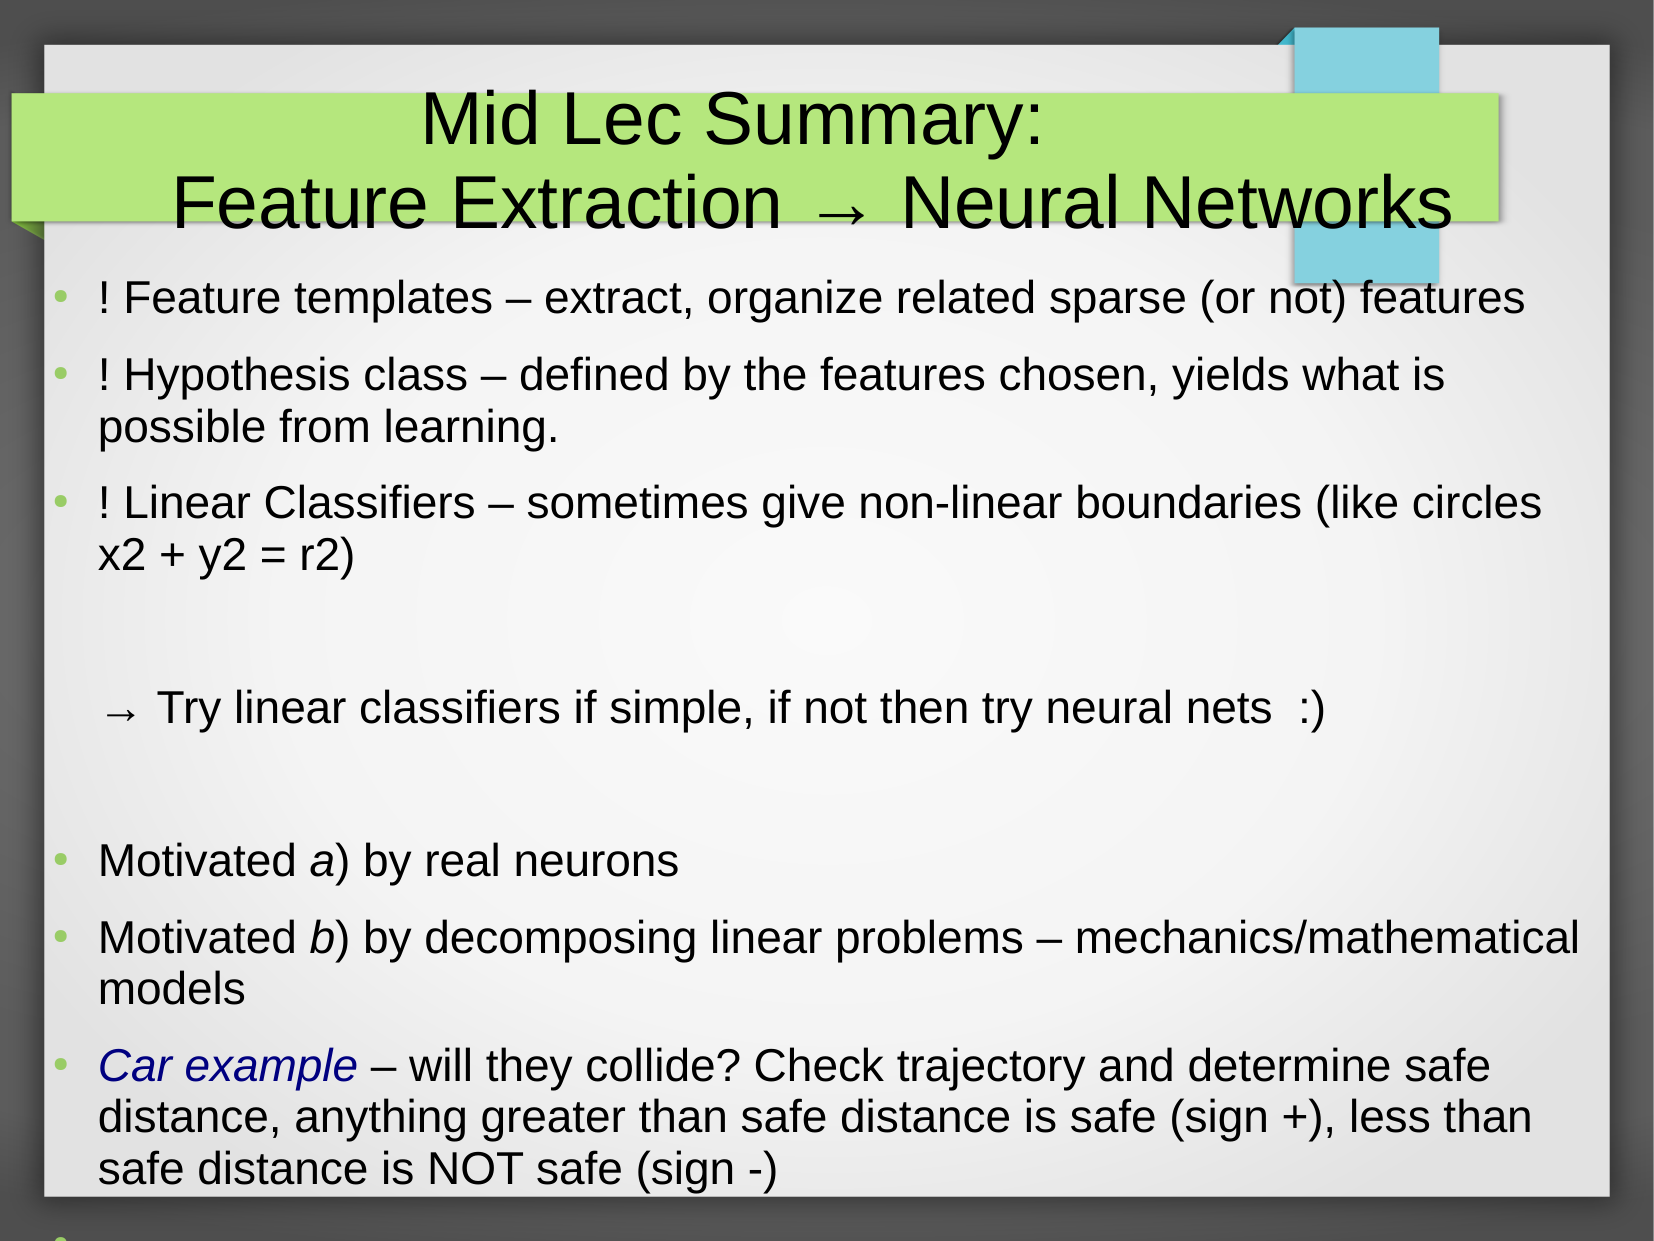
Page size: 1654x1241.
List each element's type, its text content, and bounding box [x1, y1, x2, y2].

picture [0, 0, 1654, 1241]
title Mid Lec Summary: Feature Extraction → Neural Networks [67, 76, 1501, 245]
list ! Feature templates – extract, organize related sparse (or not) features ! Hypothesis class – defined by the features chosen, yields what is possible from learning. ! Linear Classifiers – sometimes give non-linear boundaries (like circles x2 + y2 = r2) → Try linear classifiers if simple, if not then try neural nets :) Motivated a) by real neurons Motivated b) by decomposing linear problems – mechanics/mathematical models Car example – will they collide? Check trajectory and determine safe distance, anything greater than safe distance is safe (sign +), less than safe distance is NOT safe (sign -) [37, 272, 1598, 1203]
